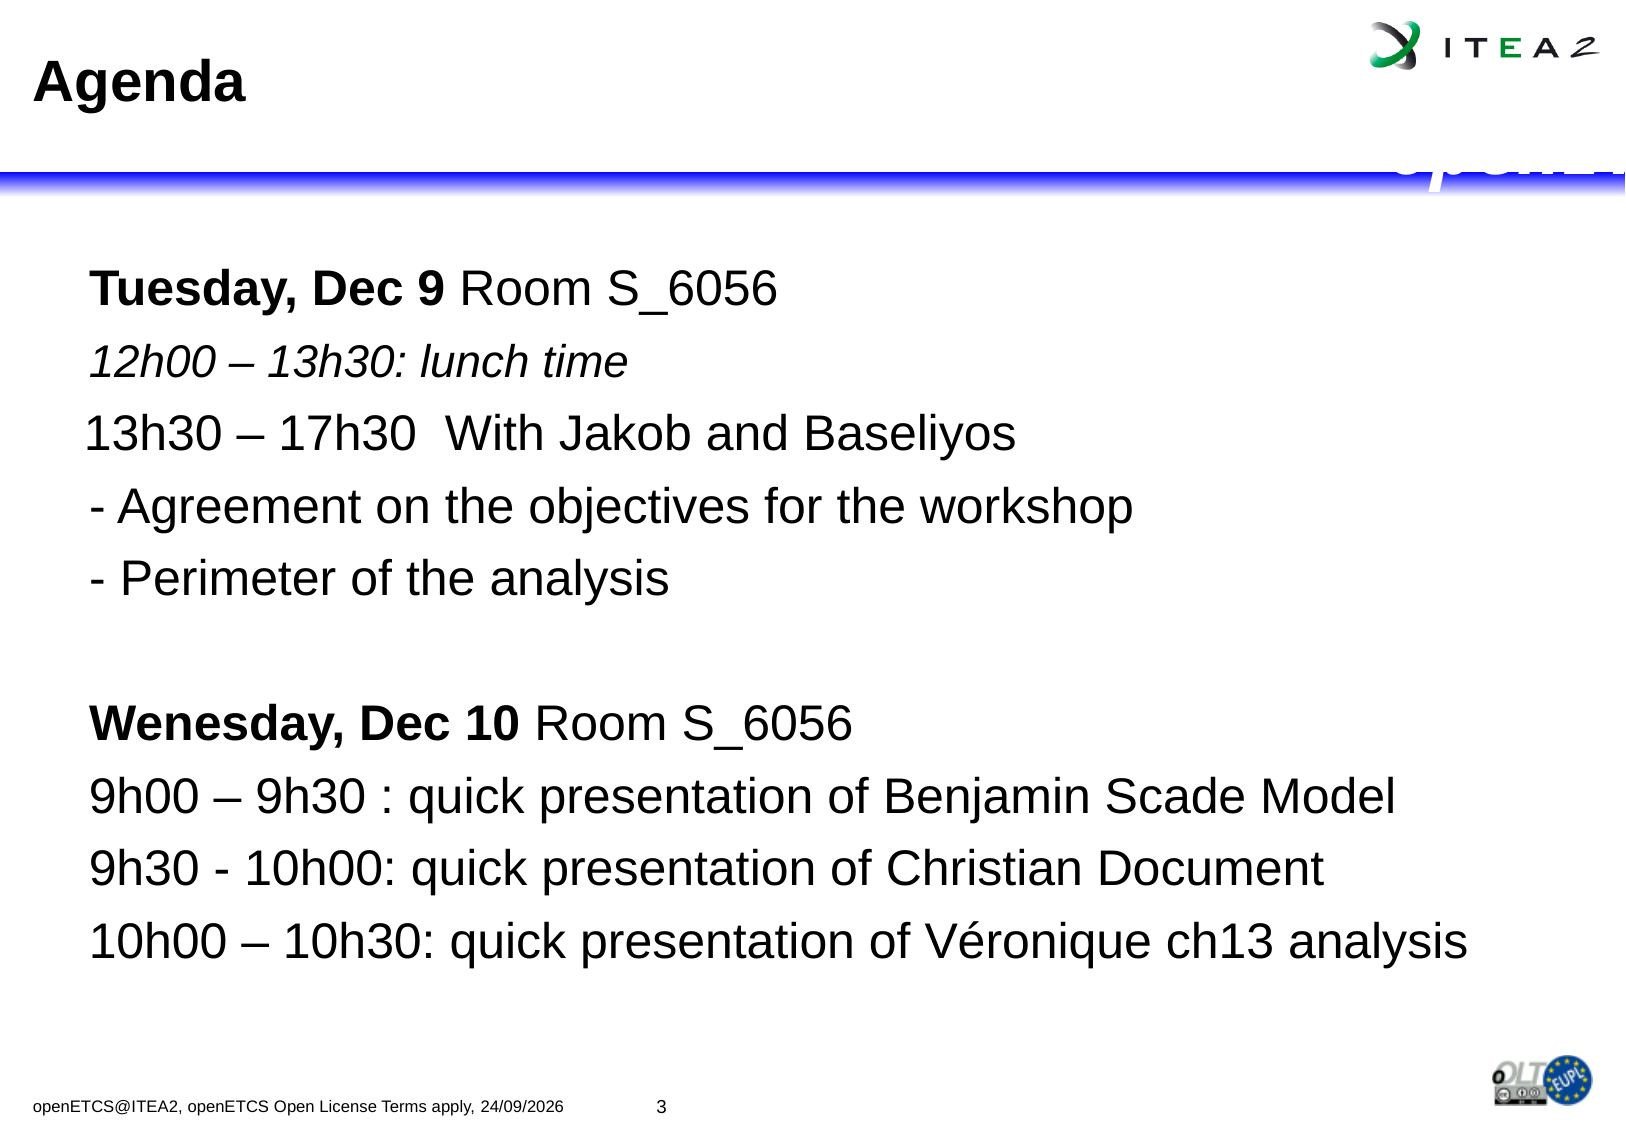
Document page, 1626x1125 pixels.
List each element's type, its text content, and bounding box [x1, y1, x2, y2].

picture [1348, 21, 1625, 70]
footer openETCS@ITEA2, openETCS Open License Terms apply, 12/12/2014 [32, 1097, 642, 1114]
list Tuesday, Dec 9 Room S_6056 12h00 – 13h30: lunch time 13h30 – 17h30 With Jakob and Baseliyos - Agreement on the objectives for the workshop - Perimeter of the analysis Wenesday, Dec 10 Room S_6056 9h00 – 9h30 : quick presentation of Benjamin Scade Model 9h30 - 10h00: quick presentation of Christian Document 10h00 – 10h30: quick presentation of Véronique ch13 analysis [32, 255, 1593, 1053]
title Agenda [32, 43, 1341, 150]
picture [1492, 1055, 1593, 1106]
slide_number <numéro> [656, 1097, 969, 1114]
